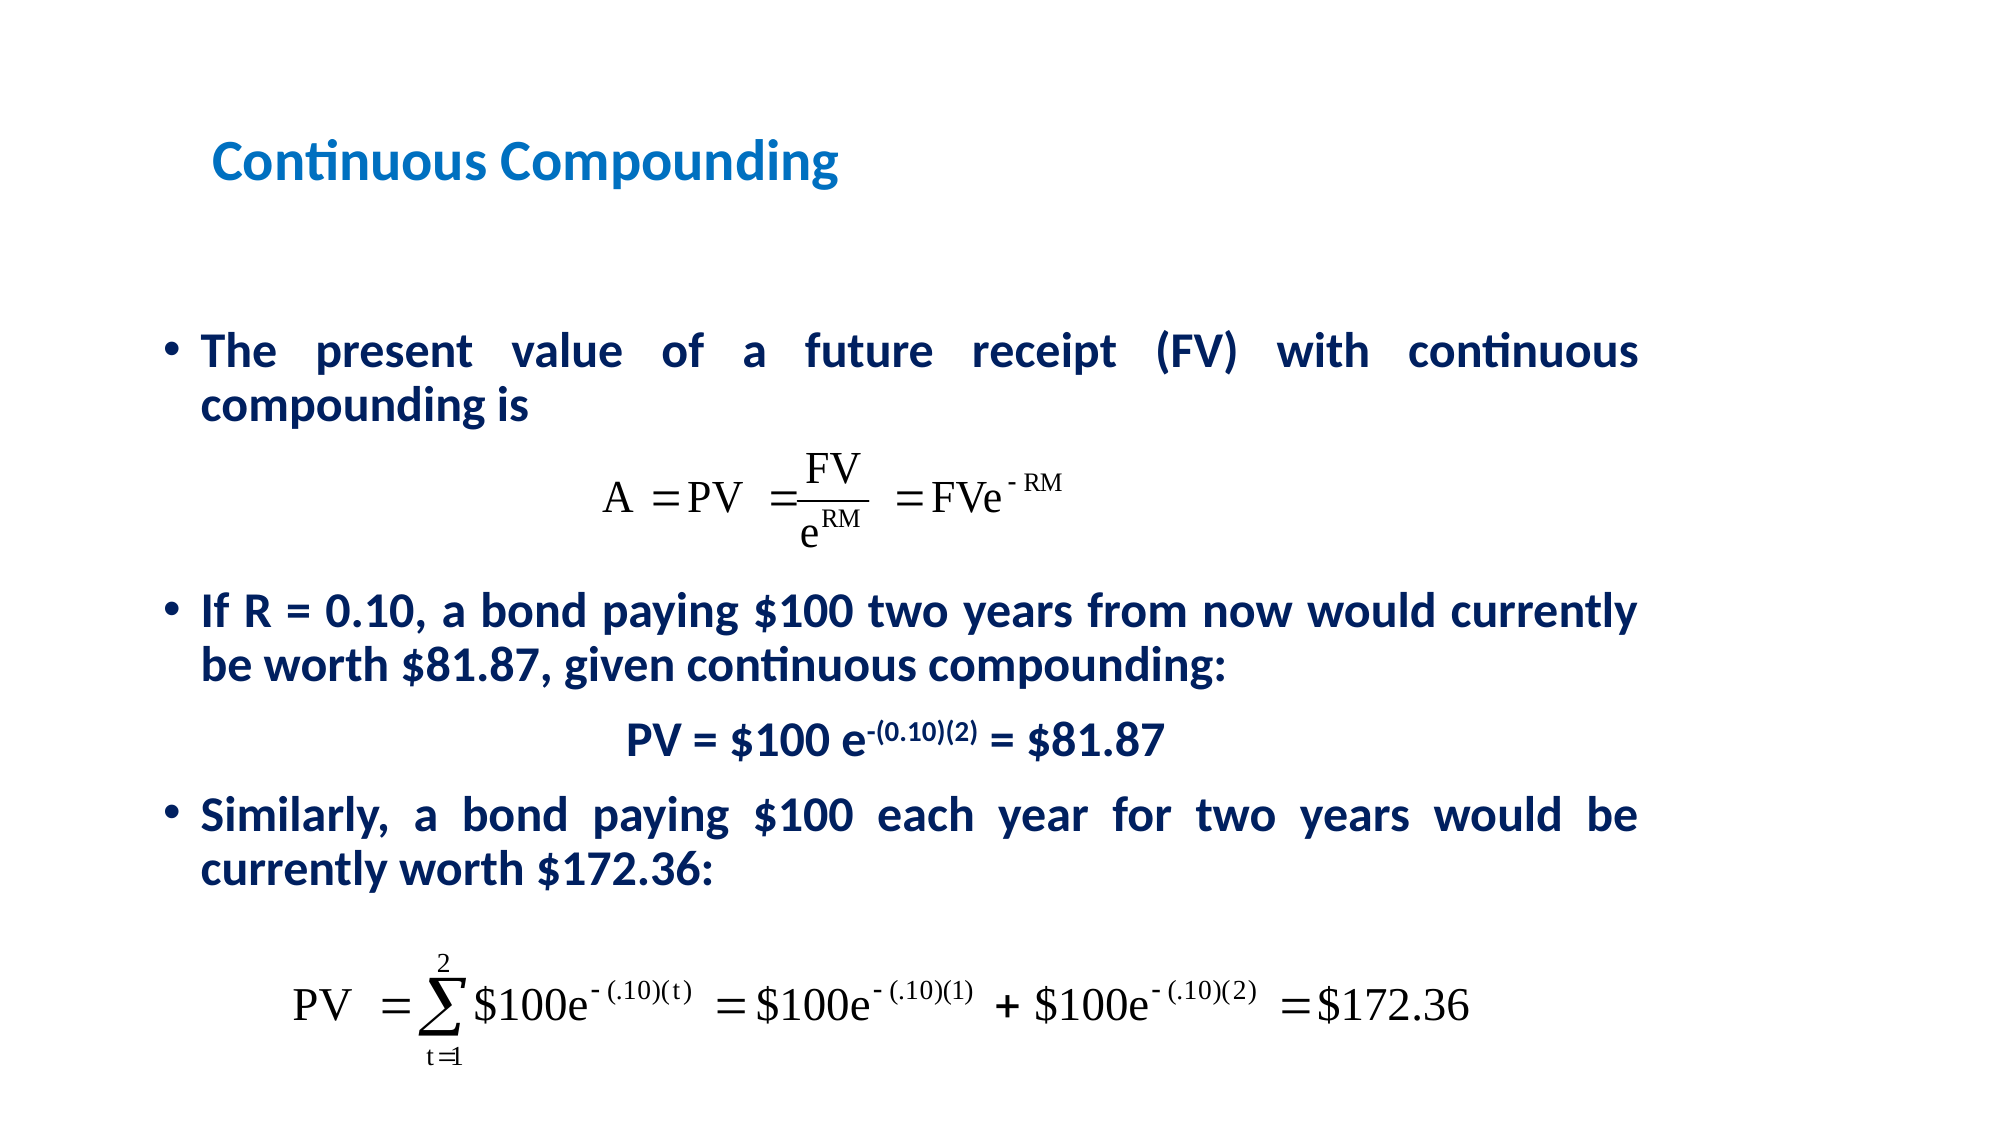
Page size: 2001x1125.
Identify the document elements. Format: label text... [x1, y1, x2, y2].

text_box Continuous Compounding [197, 114, 1724, 200]
chart [276, 941, 1477, 1076]
list The present value of a future receipt (FV) with continuous compounding is If R = 0.10, a bond paying $100 two years from now would currently be worth $81.87, given continuous compounding: PV = $100 e-(0.10)(2) = $81.87 Similarly, a bond paying $100 each year for two years would be currently worth $172.36: [148, 317, 1655, 852]
chart [595, 439, 1071, 558]
